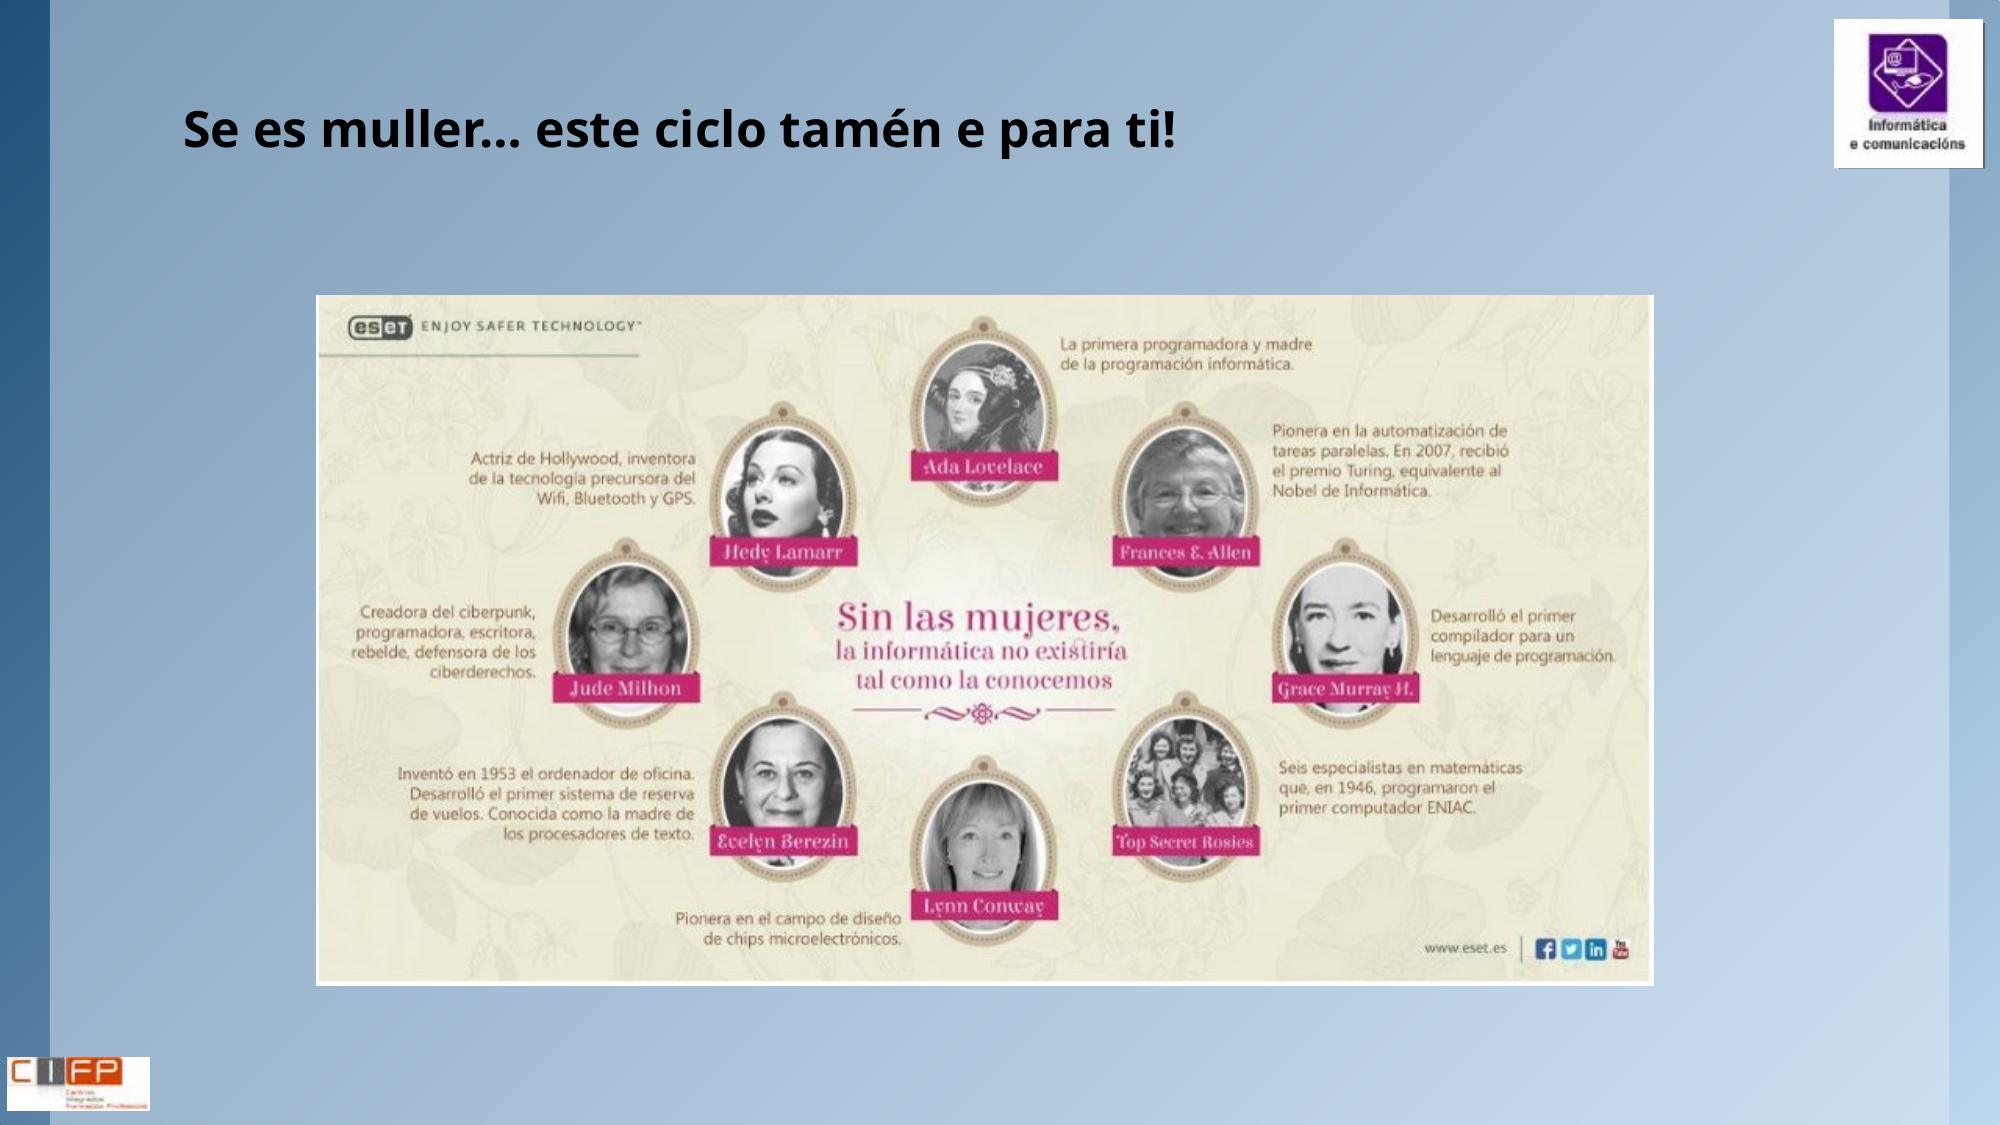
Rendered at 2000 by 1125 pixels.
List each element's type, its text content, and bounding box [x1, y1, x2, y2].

text_box Se es muller… este ciclo tamén e para ti! [183, 12, 1850, 242]
picture [316, 295, 1654, 986]
picture [1834, 19, 1983, 168]
picture [7, 1057, 150, 1111]
